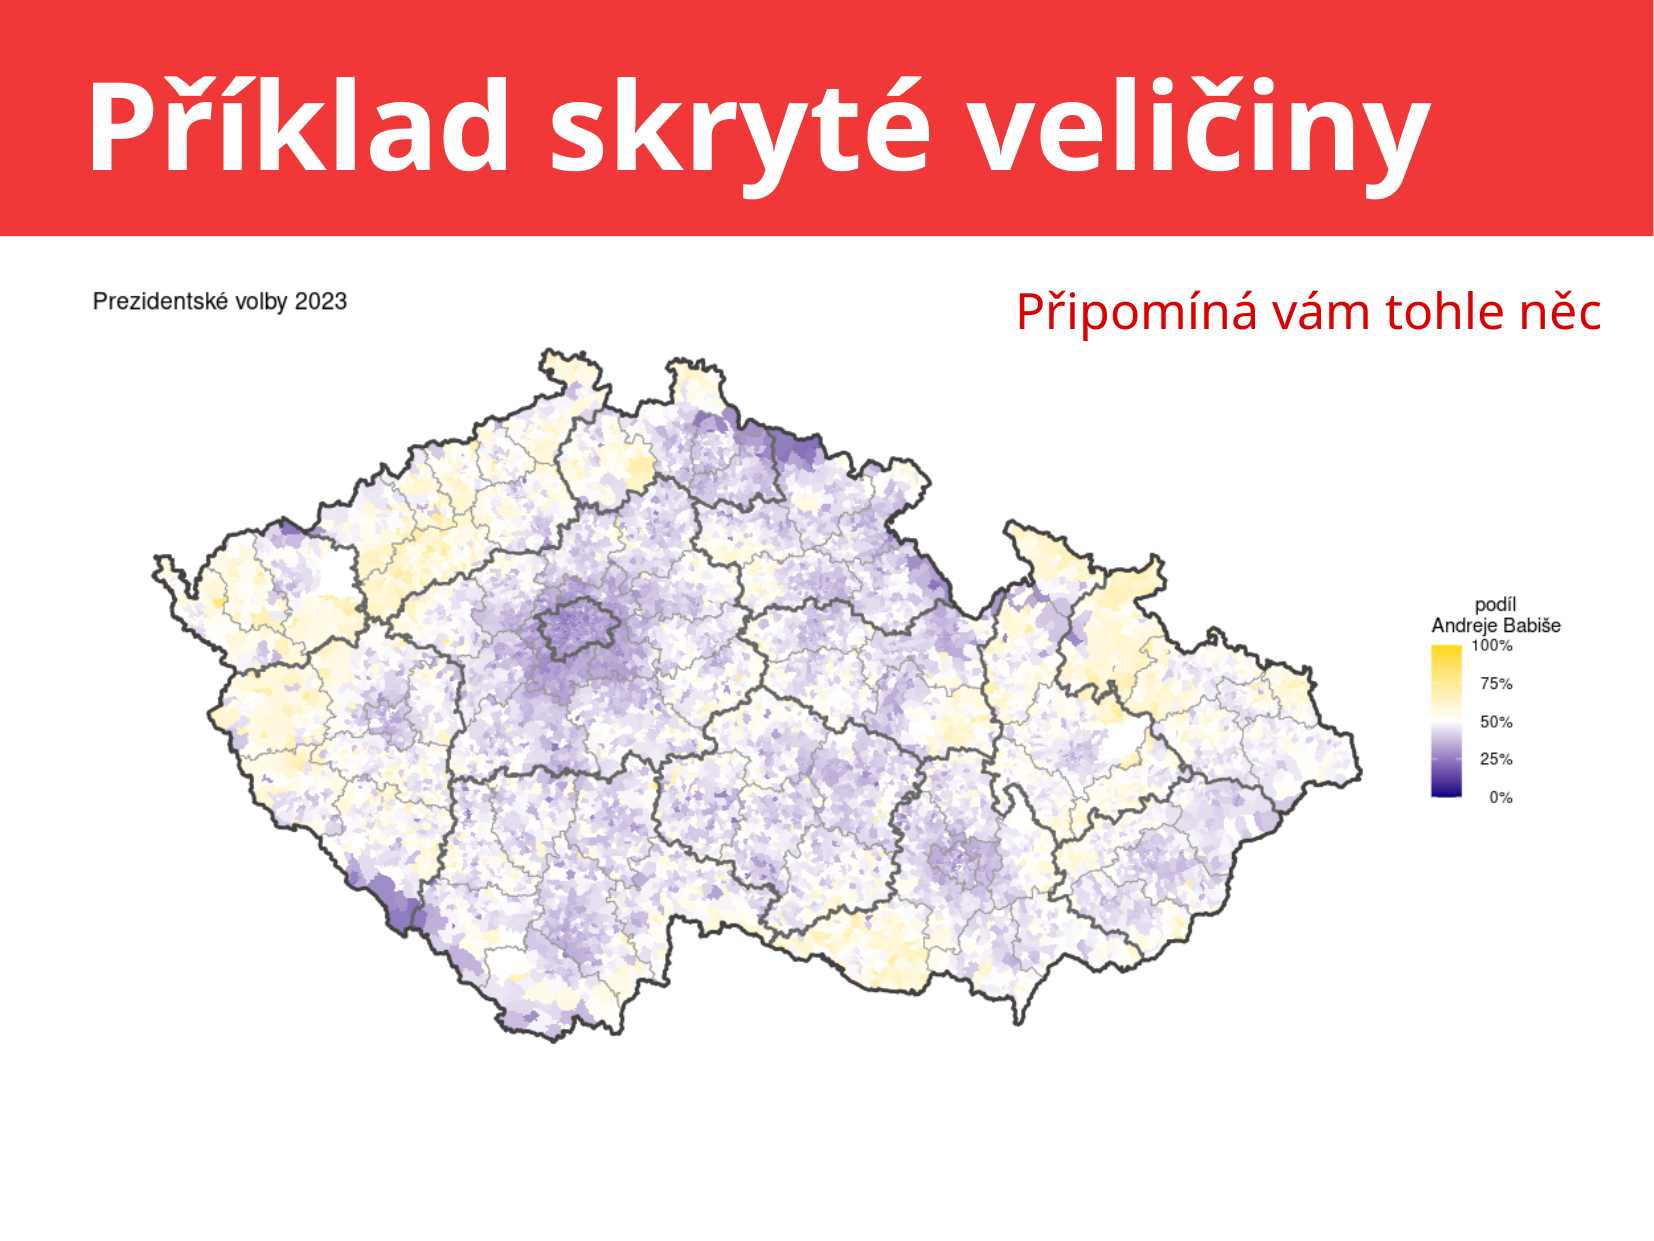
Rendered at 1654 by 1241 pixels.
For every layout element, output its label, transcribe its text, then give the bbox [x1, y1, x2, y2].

text_box Připomíná vám tohle něc [1000, 268, 1634, 343]
picture [0, 283, 1654, 1078]
title Příklad skryté veličiny [82, 19, 1571, 227]
